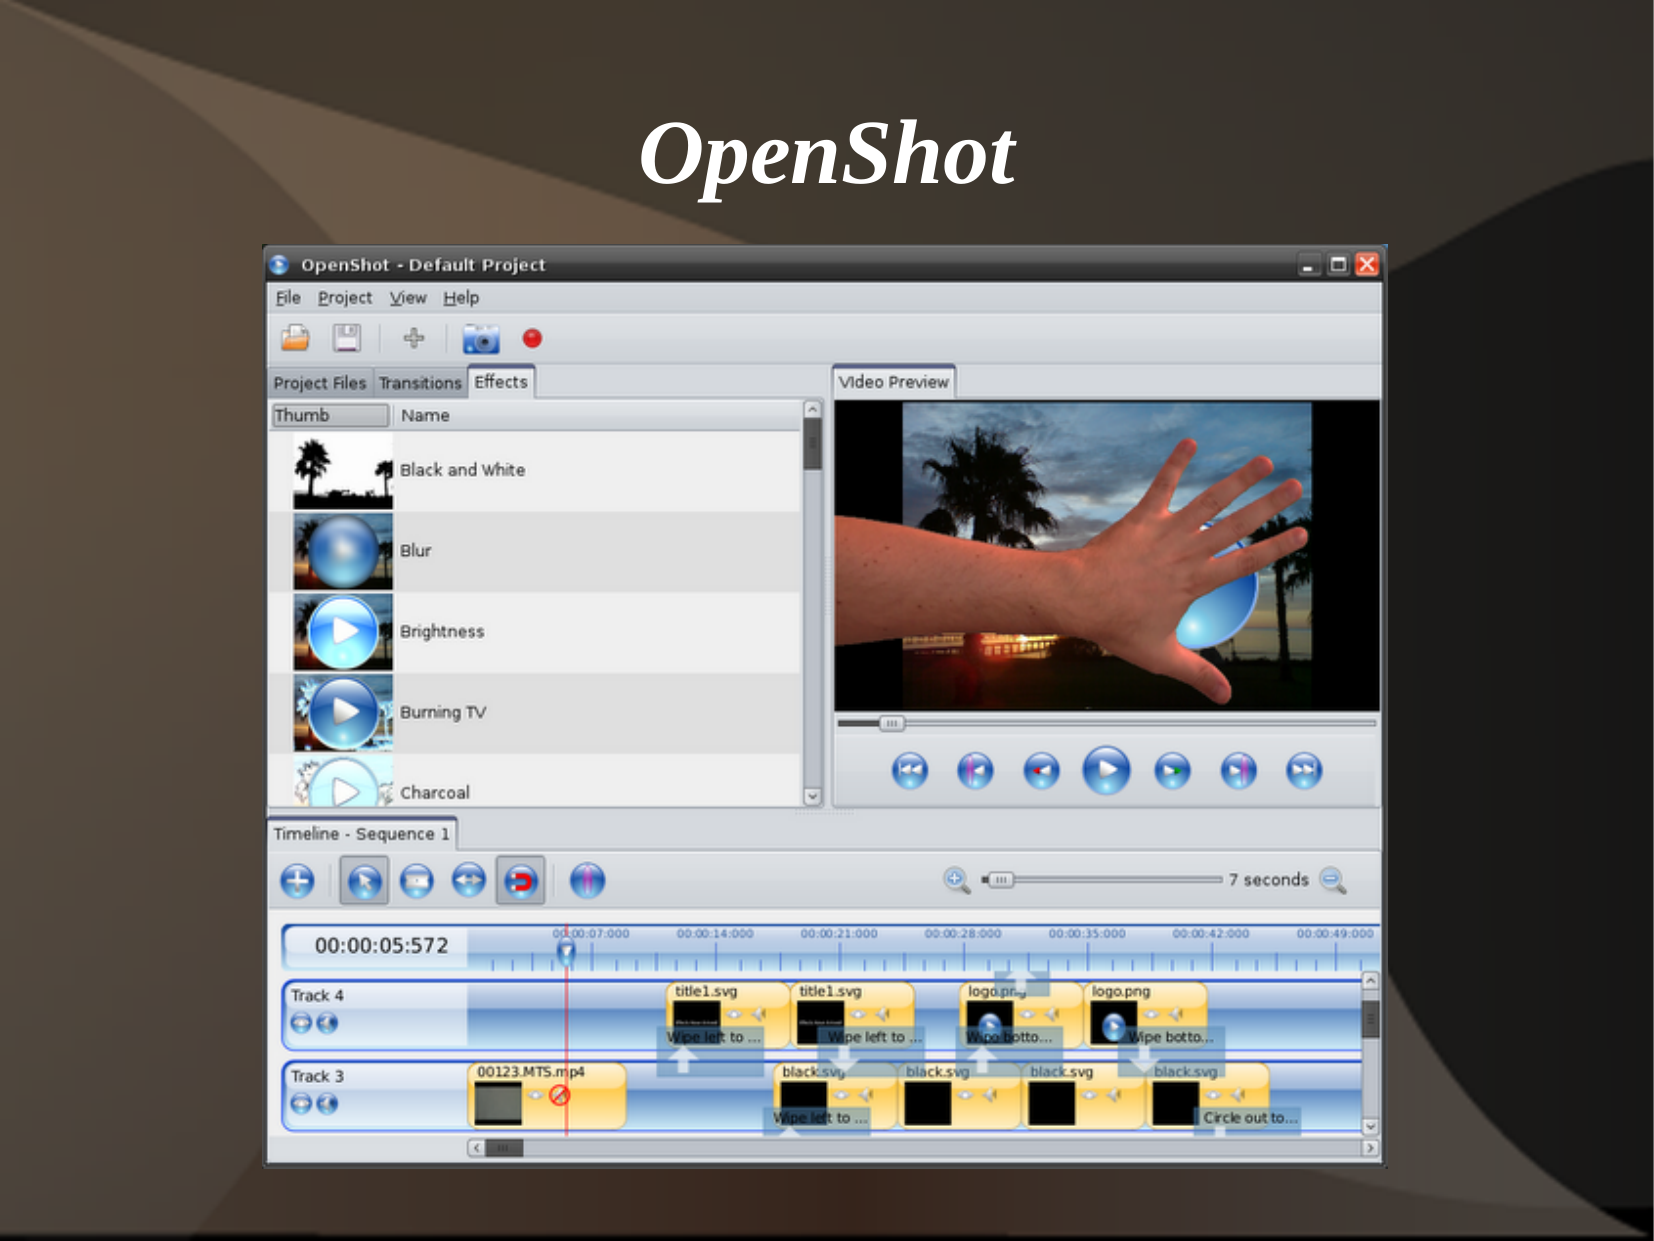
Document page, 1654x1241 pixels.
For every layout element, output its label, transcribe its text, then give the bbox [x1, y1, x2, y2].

title OpenShot [82, 56, 1571, 250]
picture [0, 0, 1654, 1241]
